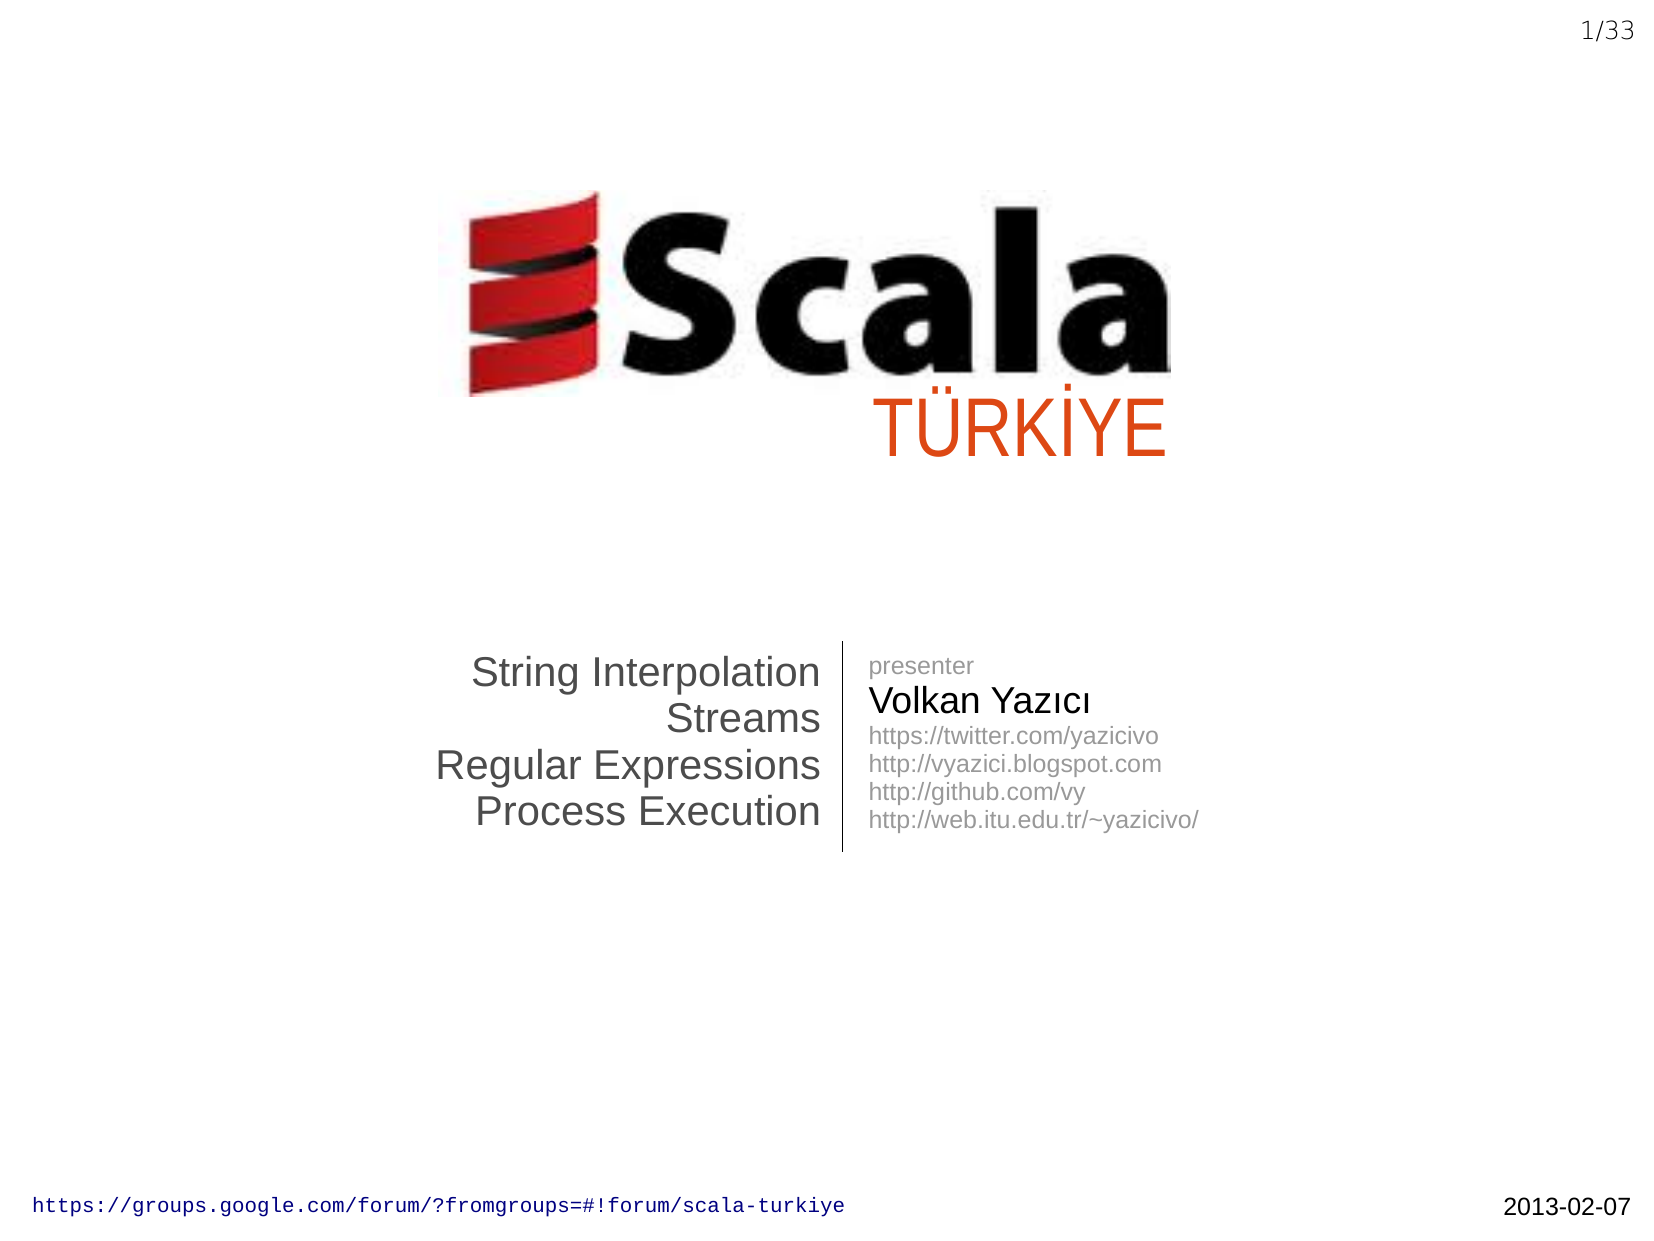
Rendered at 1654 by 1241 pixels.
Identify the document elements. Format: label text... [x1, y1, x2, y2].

text_box https://groups.google.com/forum/?fromgroups=#!forum/scala-turkiye [17, 1188, 1428, 1227]
text_box 2013-02-07 [1488, 1185, 1654, 1228]
text_box presenter Volkan Yazıcı https://twitter.com/yazicivo http://vyazici.blogspot.com http://github.com/vy http://web.itu.edu.tr/~yazicivo/ [853, 644, 1229, 842]
text_box TÜRKİYE [857, 371, 1188, 481]
picture [438, 190, 1171, 397]
text_box String Interpolation Streams Regular Expressions Process Execution [176, 641, 837, 928]
